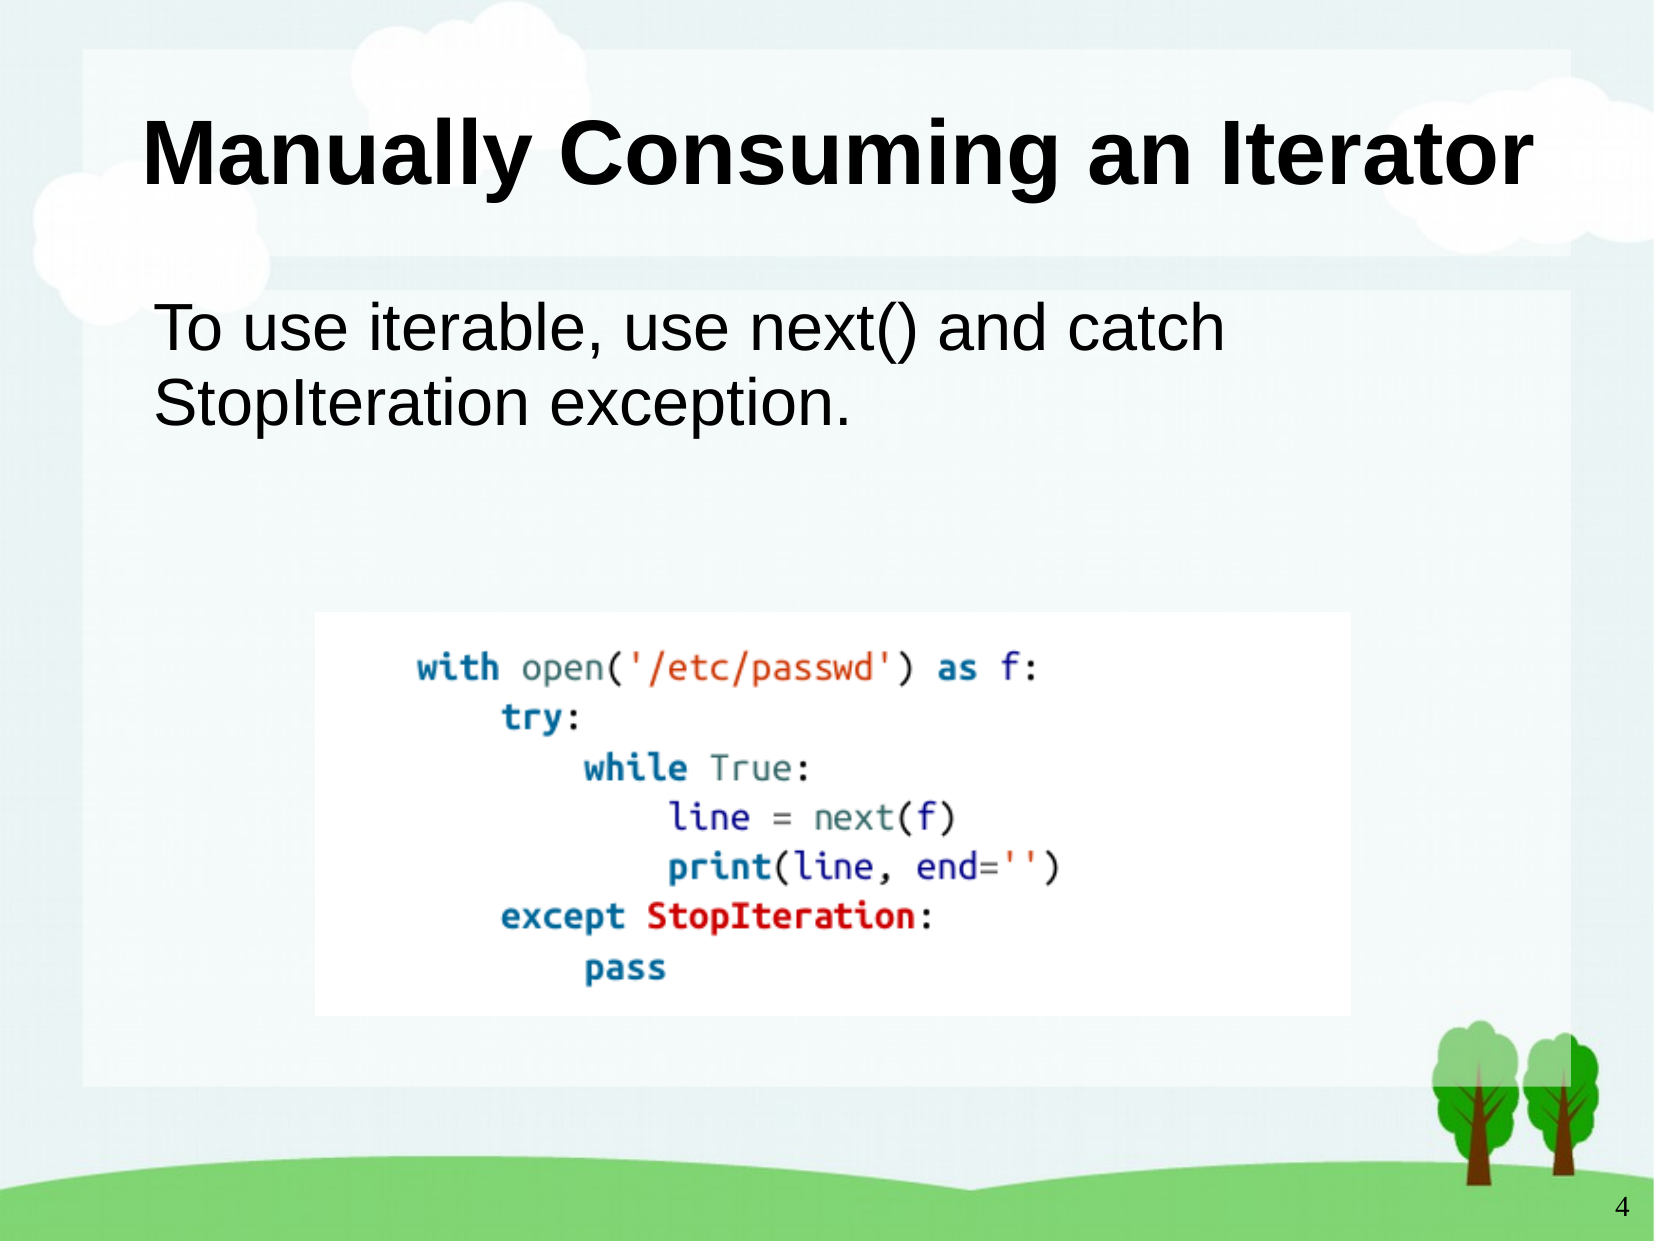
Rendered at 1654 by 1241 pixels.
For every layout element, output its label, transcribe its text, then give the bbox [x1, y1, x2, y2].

list To use iterable, use next() and catch StopIteration exception. [82, 290, 1571, 1087]
title Manually Consuming an Iterator [82, 49, 1571, 257]
picture [0, 0, 1654, 1241]
